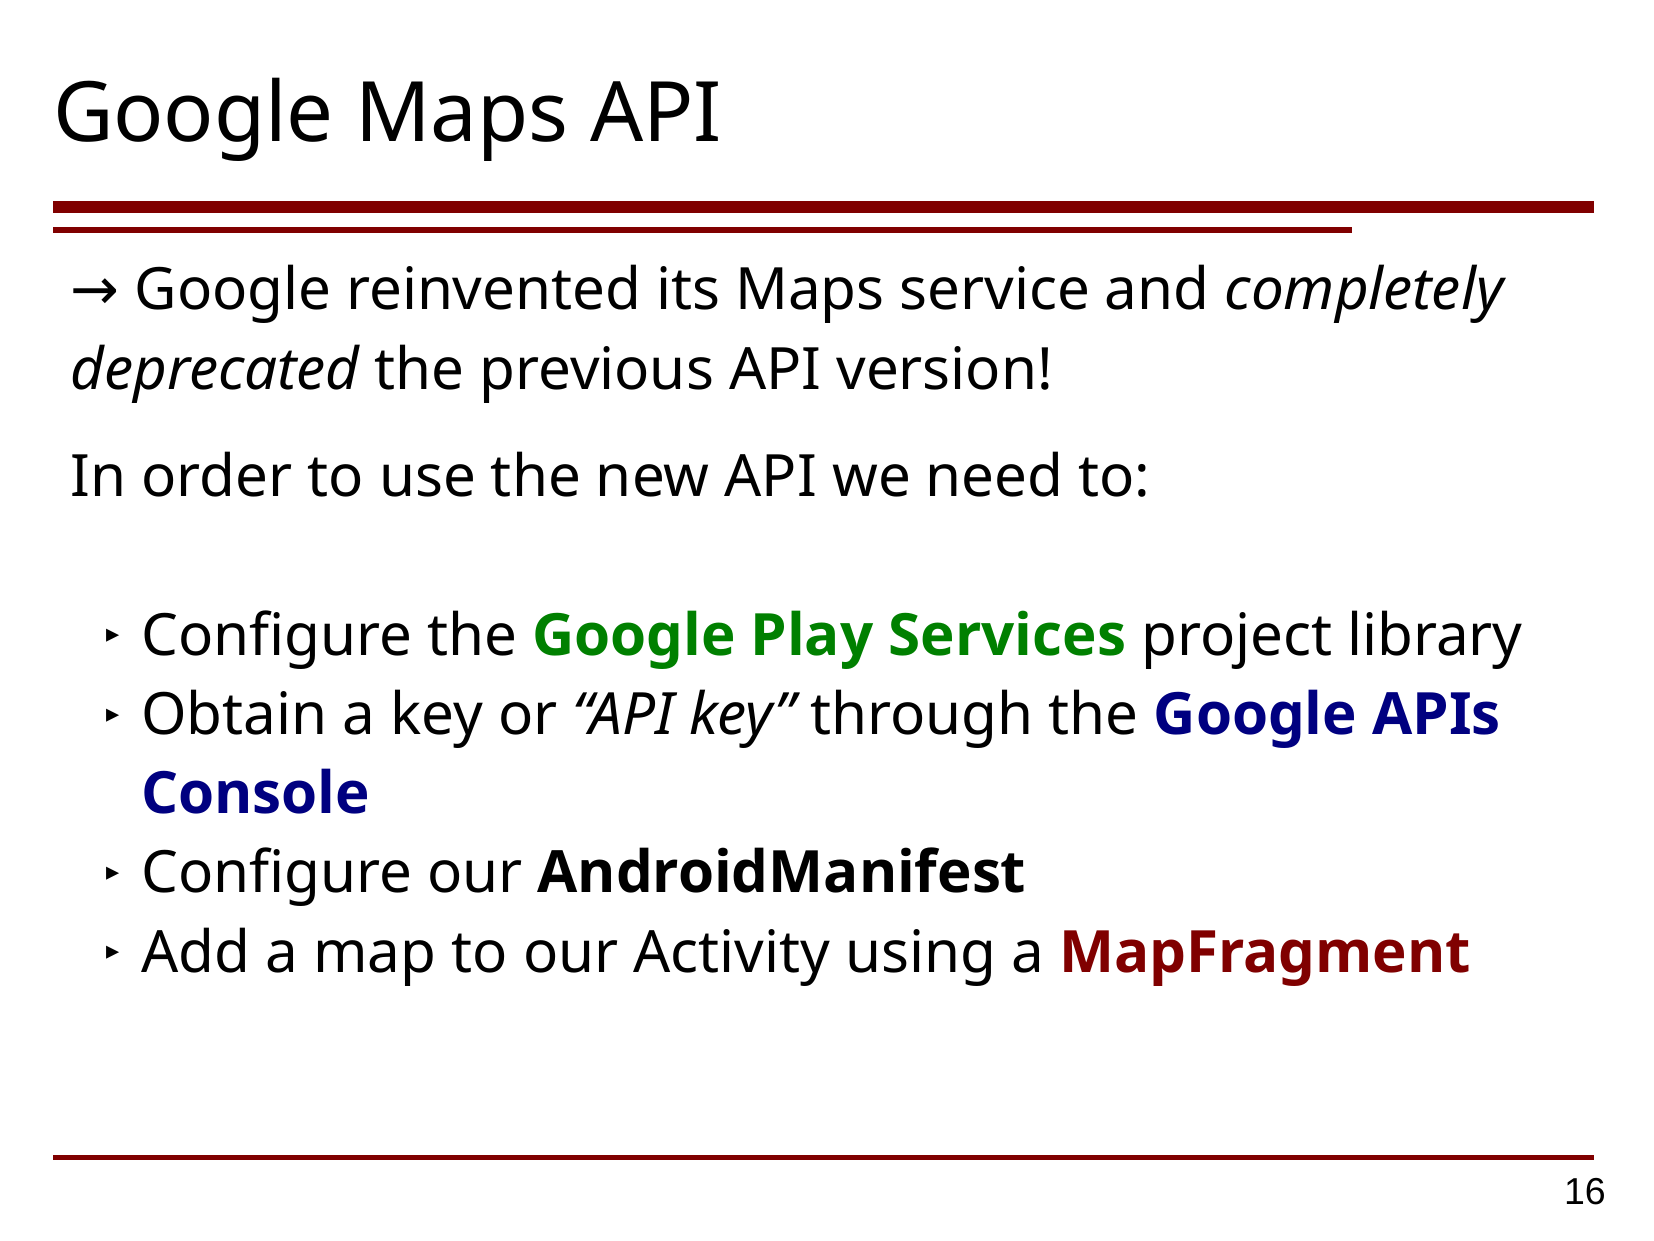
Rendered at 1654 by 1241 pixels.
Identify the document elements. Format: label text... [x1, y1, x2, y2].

text_box <número> [35, 1163, 1654, 1221]
subtitle Google Maps API [53, 48, 1542, 172]
text_box → Google reinvented its Maps service and completely deprecated the previous API version! In order to use the new API we need to: Configure the Google Play Services project library Obtain a key or “API key” through the Google APIs Console Configure our AndroidManifest Add a map to our Activity using a MapFragment [55, 240, 1480, 1152]
